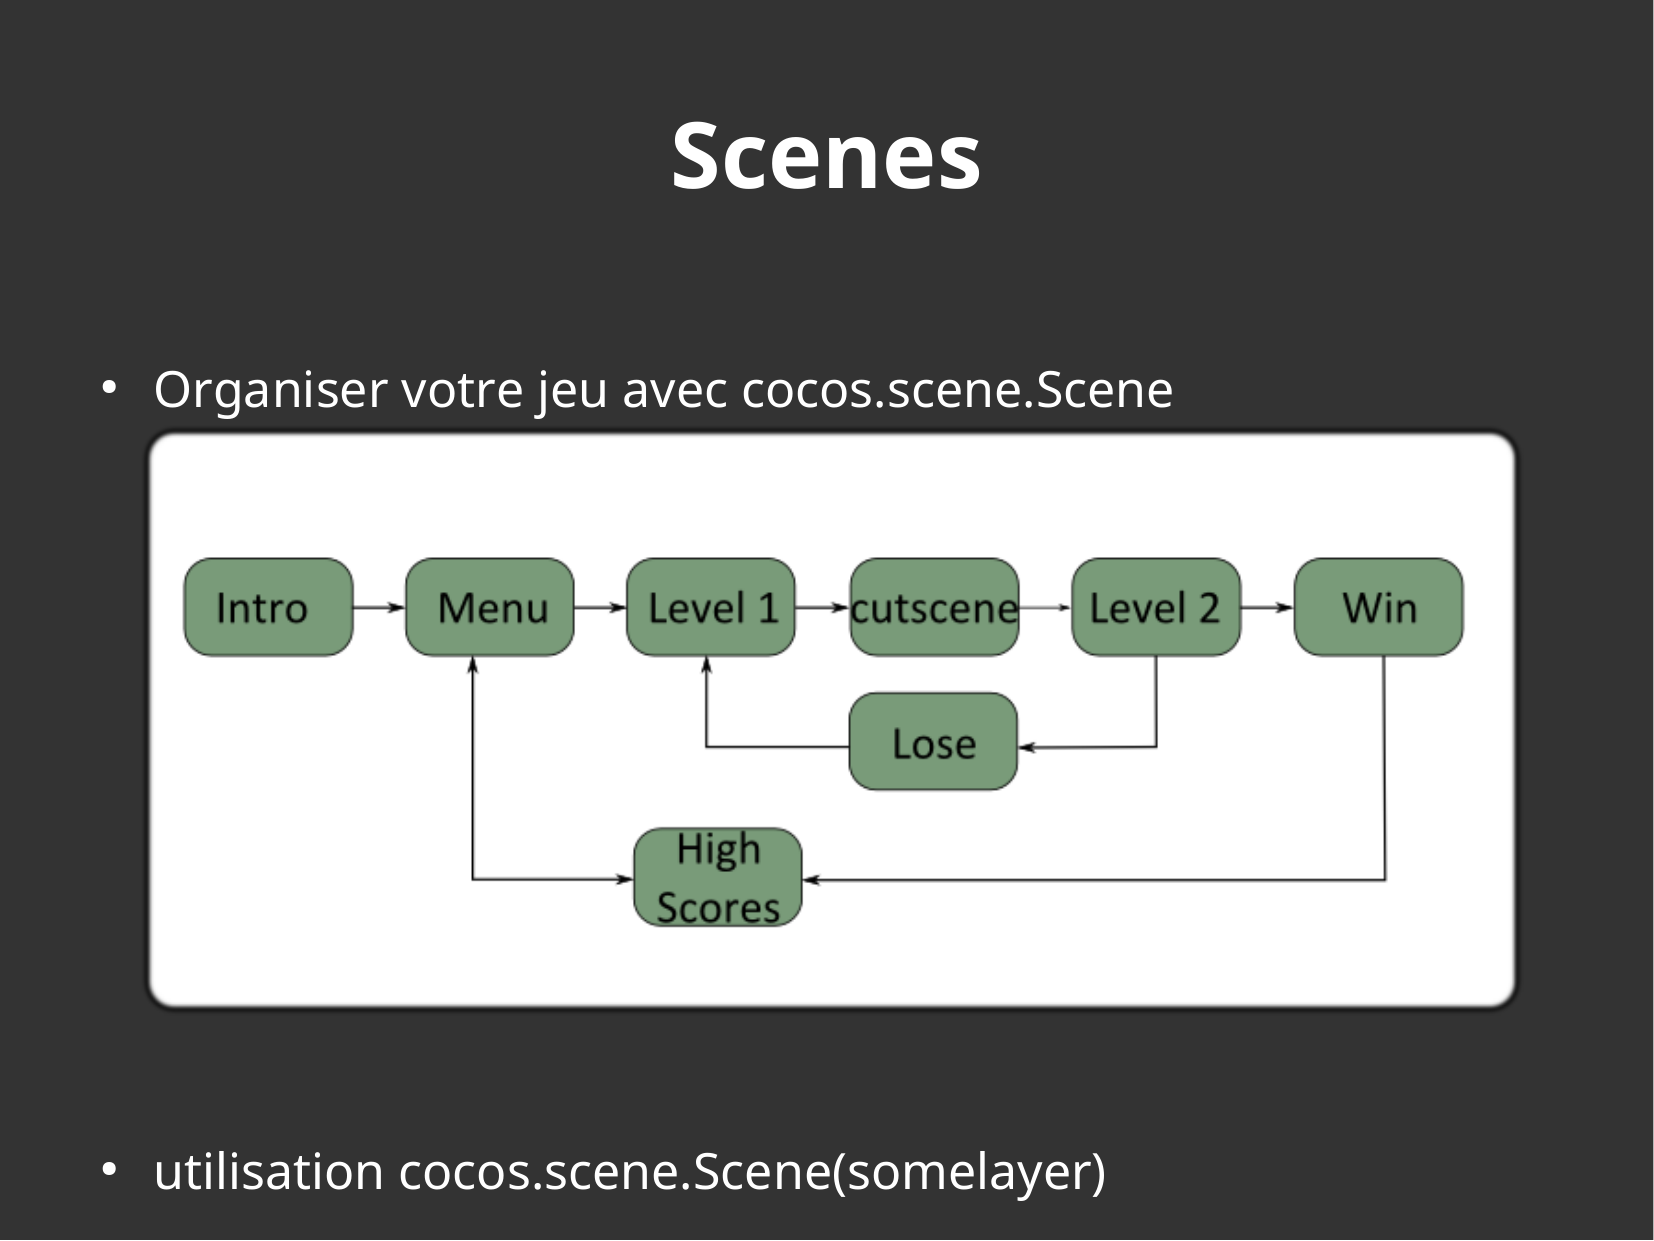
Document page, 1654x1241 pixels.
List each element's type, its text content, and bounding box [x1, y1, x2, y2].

title Scenes [82, 49, 1571, 257]
list Organiser votre jeu avec cocos.scene.Scene utilisation cocos.scene.Scene(somelayer) [82, 354, 1571, 1173]
picture [141, 425, 1524, 1016]
